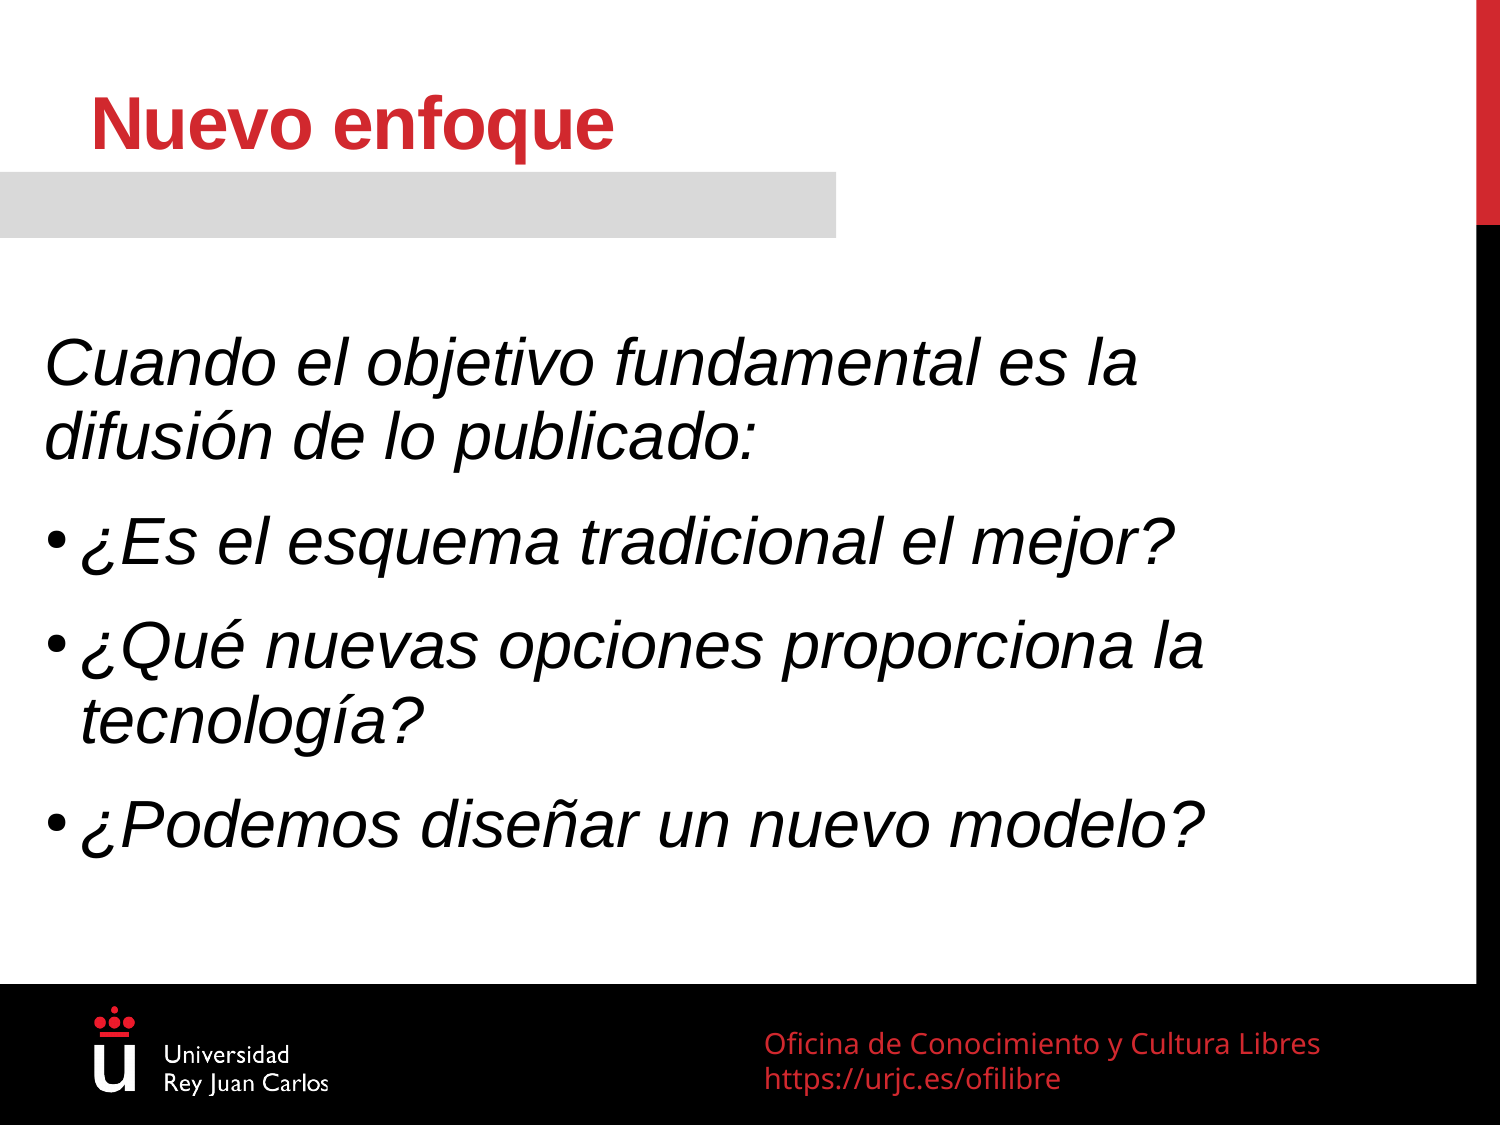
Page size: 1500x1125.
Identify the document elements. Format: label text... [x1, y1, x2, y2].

title [75, 172, 1026, 250]
text_box Nuevo enfoque [0, 24, 1326, 172]
text_box Cuando el objetivo fundamental es la difusión de lo publicado: ¿Es el esquema tradicional el mejor? ¿Qué nuevas opciones proporciona la tecnología? ¿Podemos diseñar un nuevo modelo? [30, 317, 1396, 870]
text_box [0, 171, 837, 238]
text_box [0, 984, 1500, 1125]
picture [94, 1006, 328, 1096]
text_box Oficina de Conocimiento y Cultura Libres https://urjc.es/ofilibre [748, 1017, 1500, 1125]
